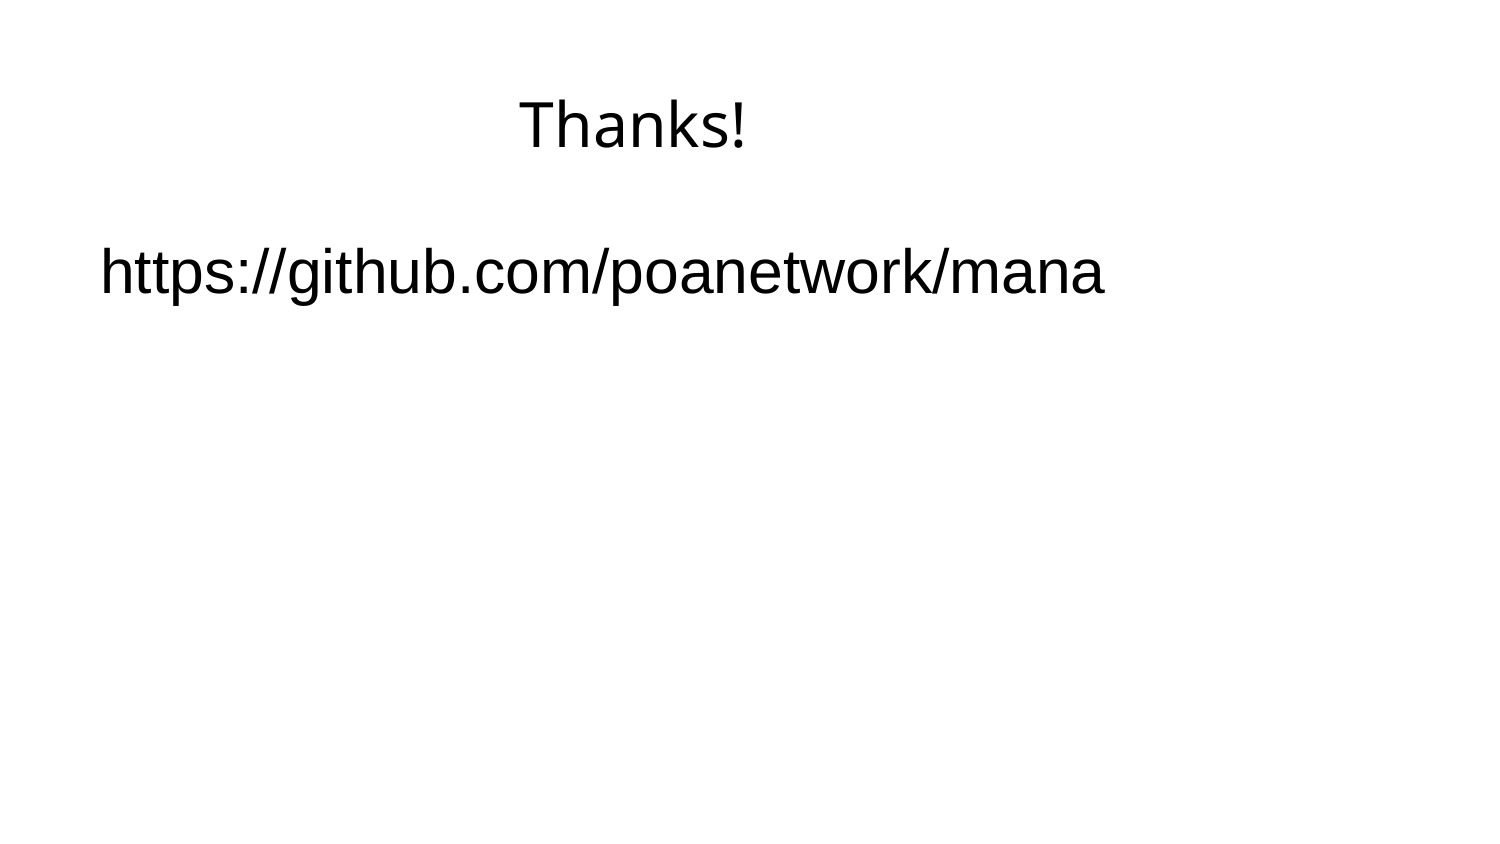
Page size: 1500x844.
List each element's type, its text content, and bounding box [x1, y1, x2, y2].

text_box https://github.com/poanetwork/mana [85, 216, 1288, 294]
list Thanks! [505, 58, 886, 168]
